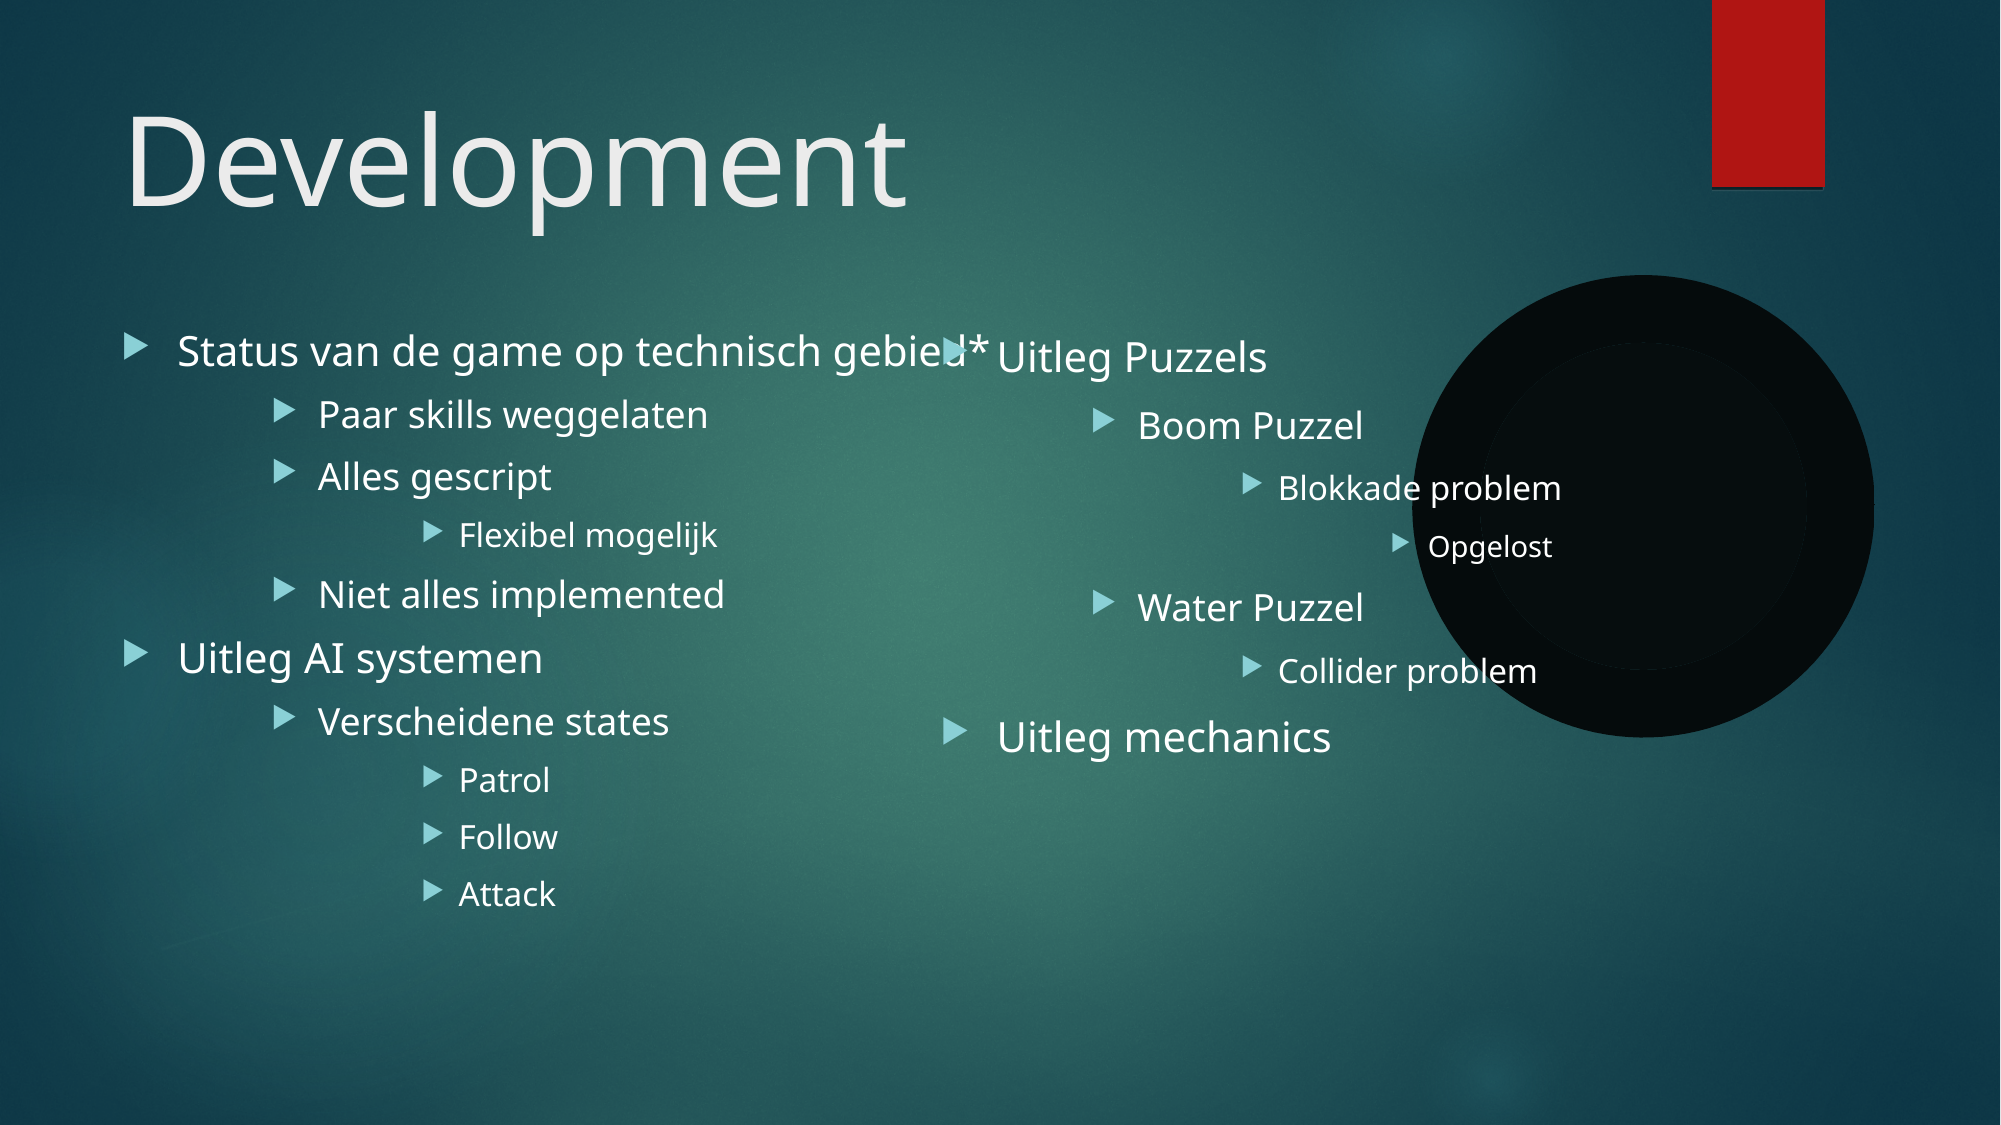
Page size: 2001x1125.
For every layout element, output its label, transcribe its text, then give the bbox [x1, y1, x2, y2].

text_box Status van de game op technisch gebied* Paar skills weggelaten Alles gescript Flexibel mogelijk Niet alles implemented Uitleg AI systemen Verscheidene states Patrol Follow Attack [106, 323, 925, 1012]
title Development [106, 74, 1649, 305]
text_box Uitleg Puzzels Boom Puzzel Blokkade problem Opgelost Water Puzzel Collider problem Uitleg mechanics [925, 323, 1861, 1012]
